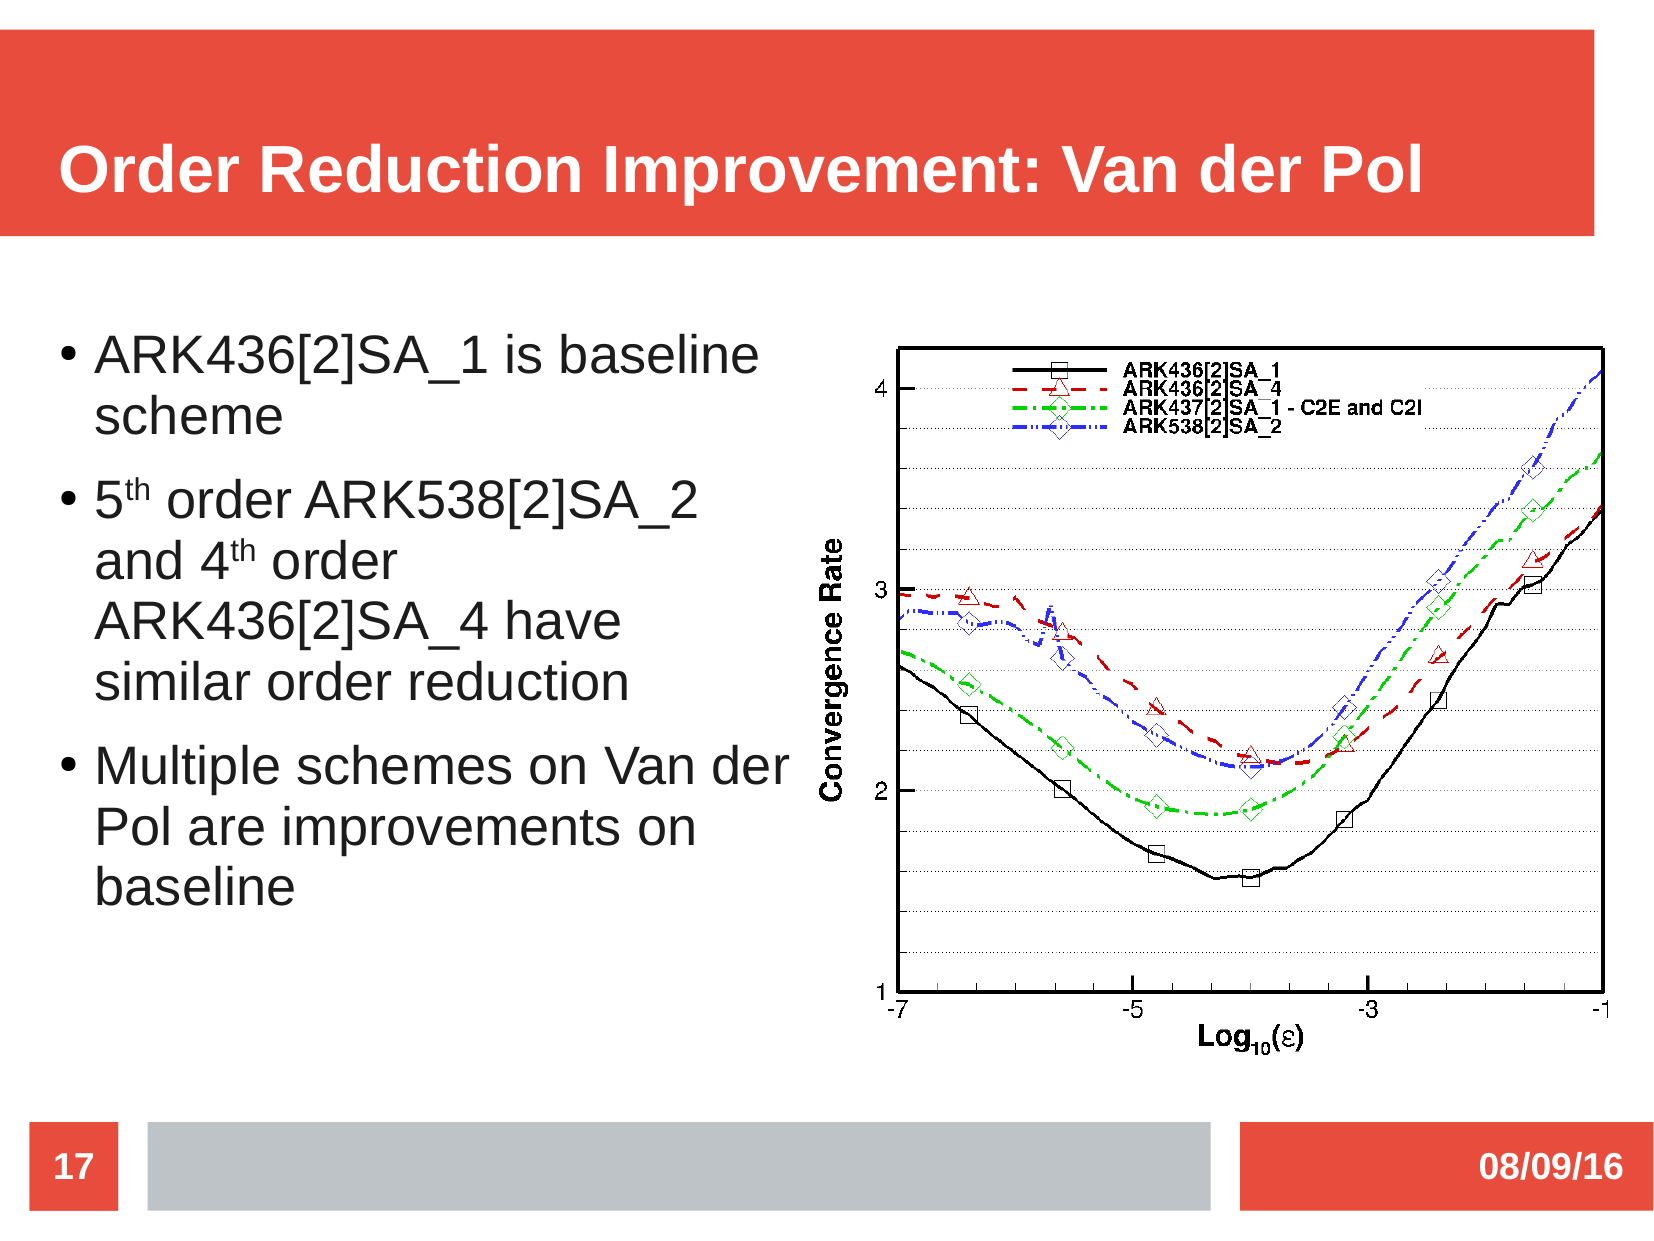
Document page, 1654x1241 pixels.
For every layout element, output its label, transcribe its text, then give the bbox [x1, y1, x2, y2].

title Order Reduction Improvement: Van der Pol [59, 59, 1595, 207]
picture [805, 330, 1618, 1066]
list ARK436[2]SA_1 is baseline scheme 5th order ARK538[2]SA_2 and 4th order ARK436[2]SA_4 have similar order reduction Multiple schemes on Van der Pol are improvements on baseline [59, 324, 794, 1093]
